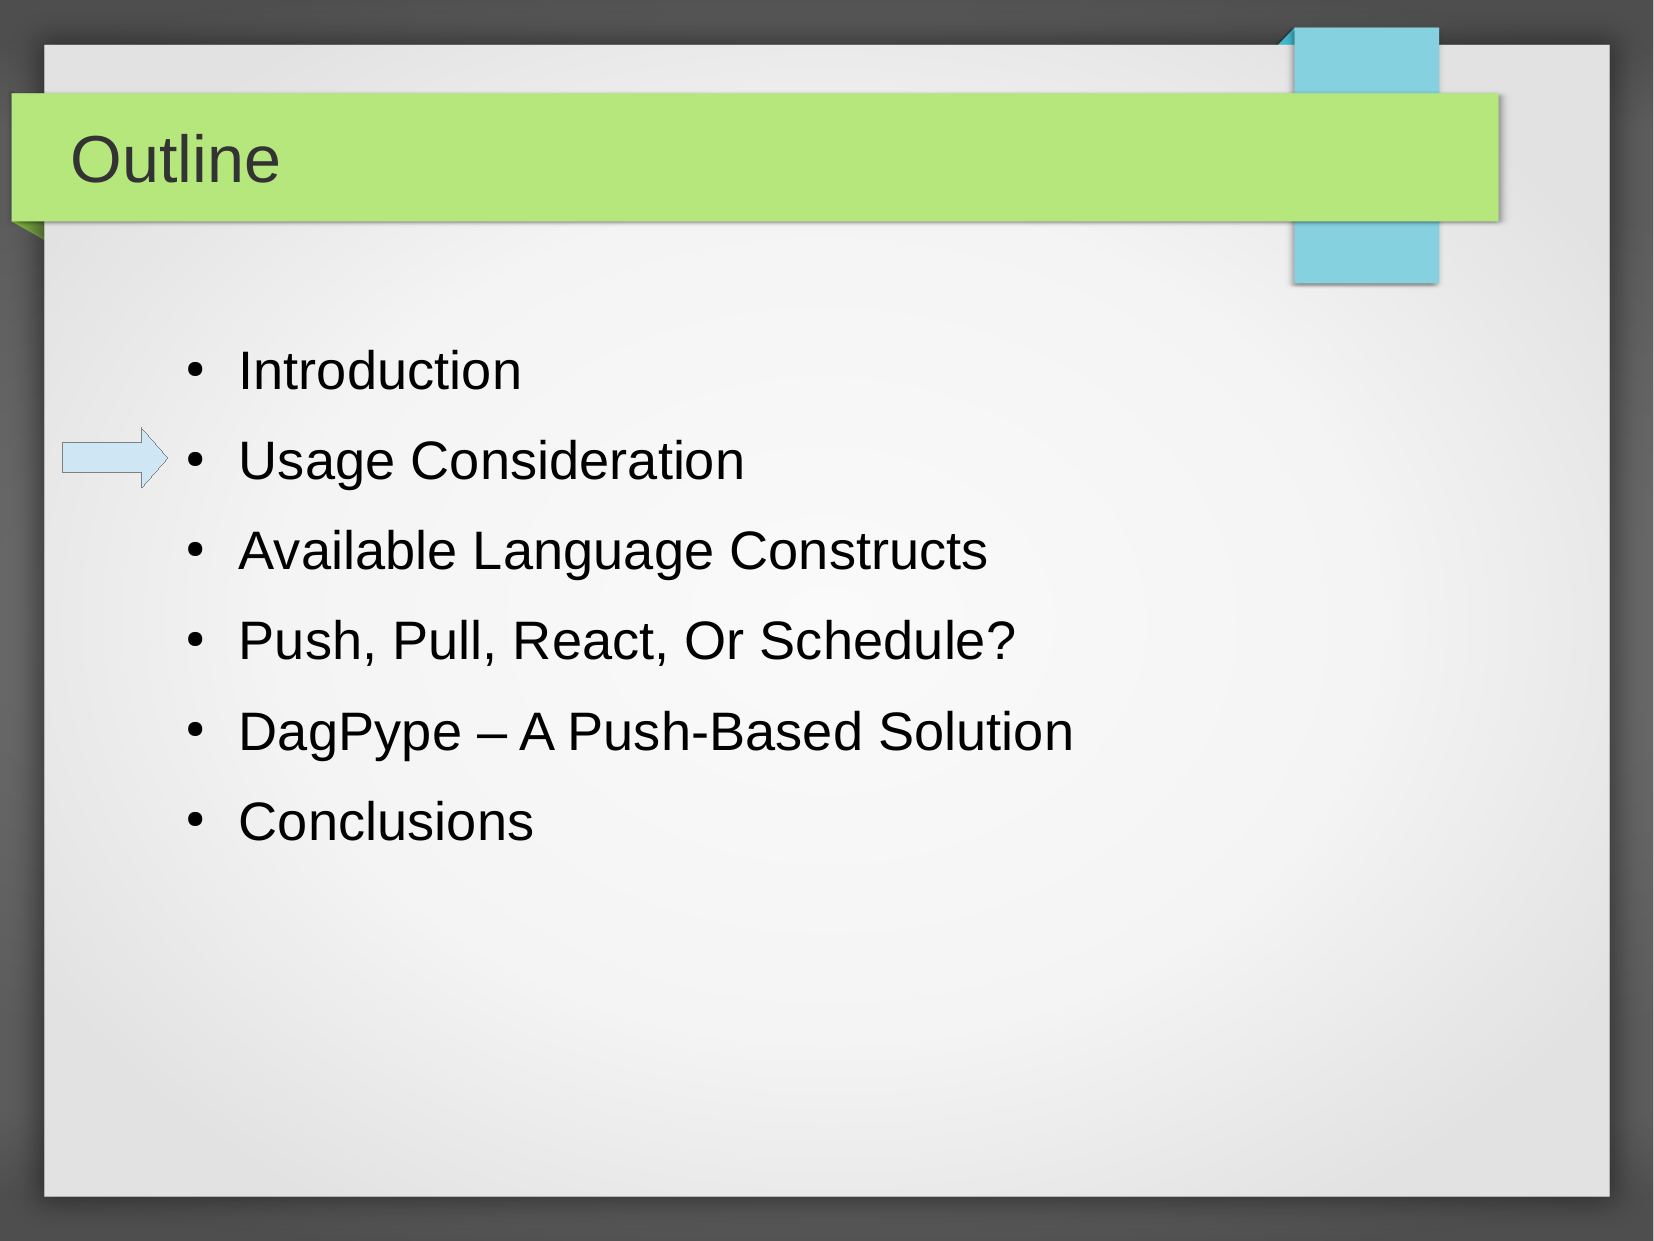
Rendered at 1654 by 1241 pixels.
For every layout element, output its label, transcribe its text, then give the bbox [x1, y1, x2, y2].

title Outline [70, 106, 1229, 213]
picture [0, 0, 1654, 1241]
list Introduction Usage Consideration Available Language Constructs Push, Pull, React, Or Schedule? DagPype – A Push-Based Solution Conclusions [167, 340, 1623, 1060]
text_box [62, 427, 168, 488]
